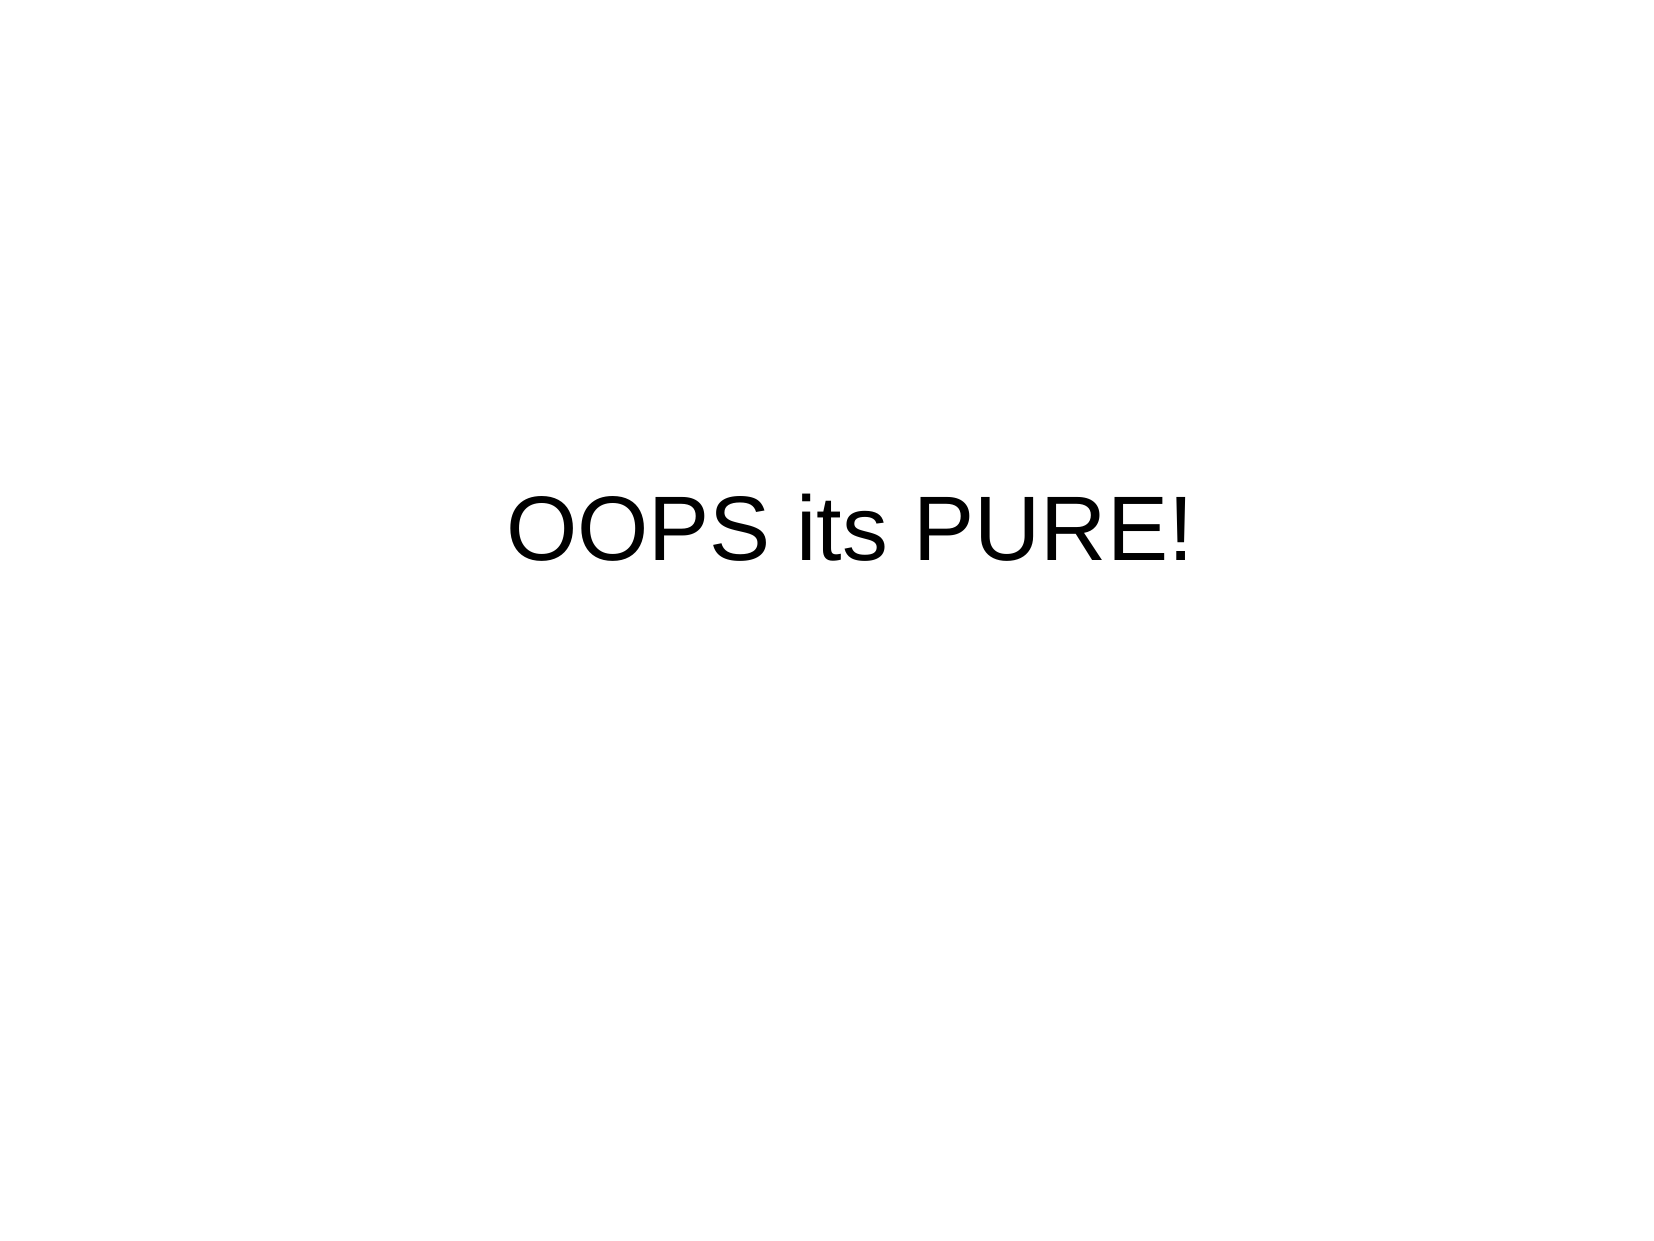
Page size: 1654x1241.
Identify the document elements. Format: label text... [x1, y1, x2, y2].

title OOPS its PURE! [106, 425, 1595, 633]
